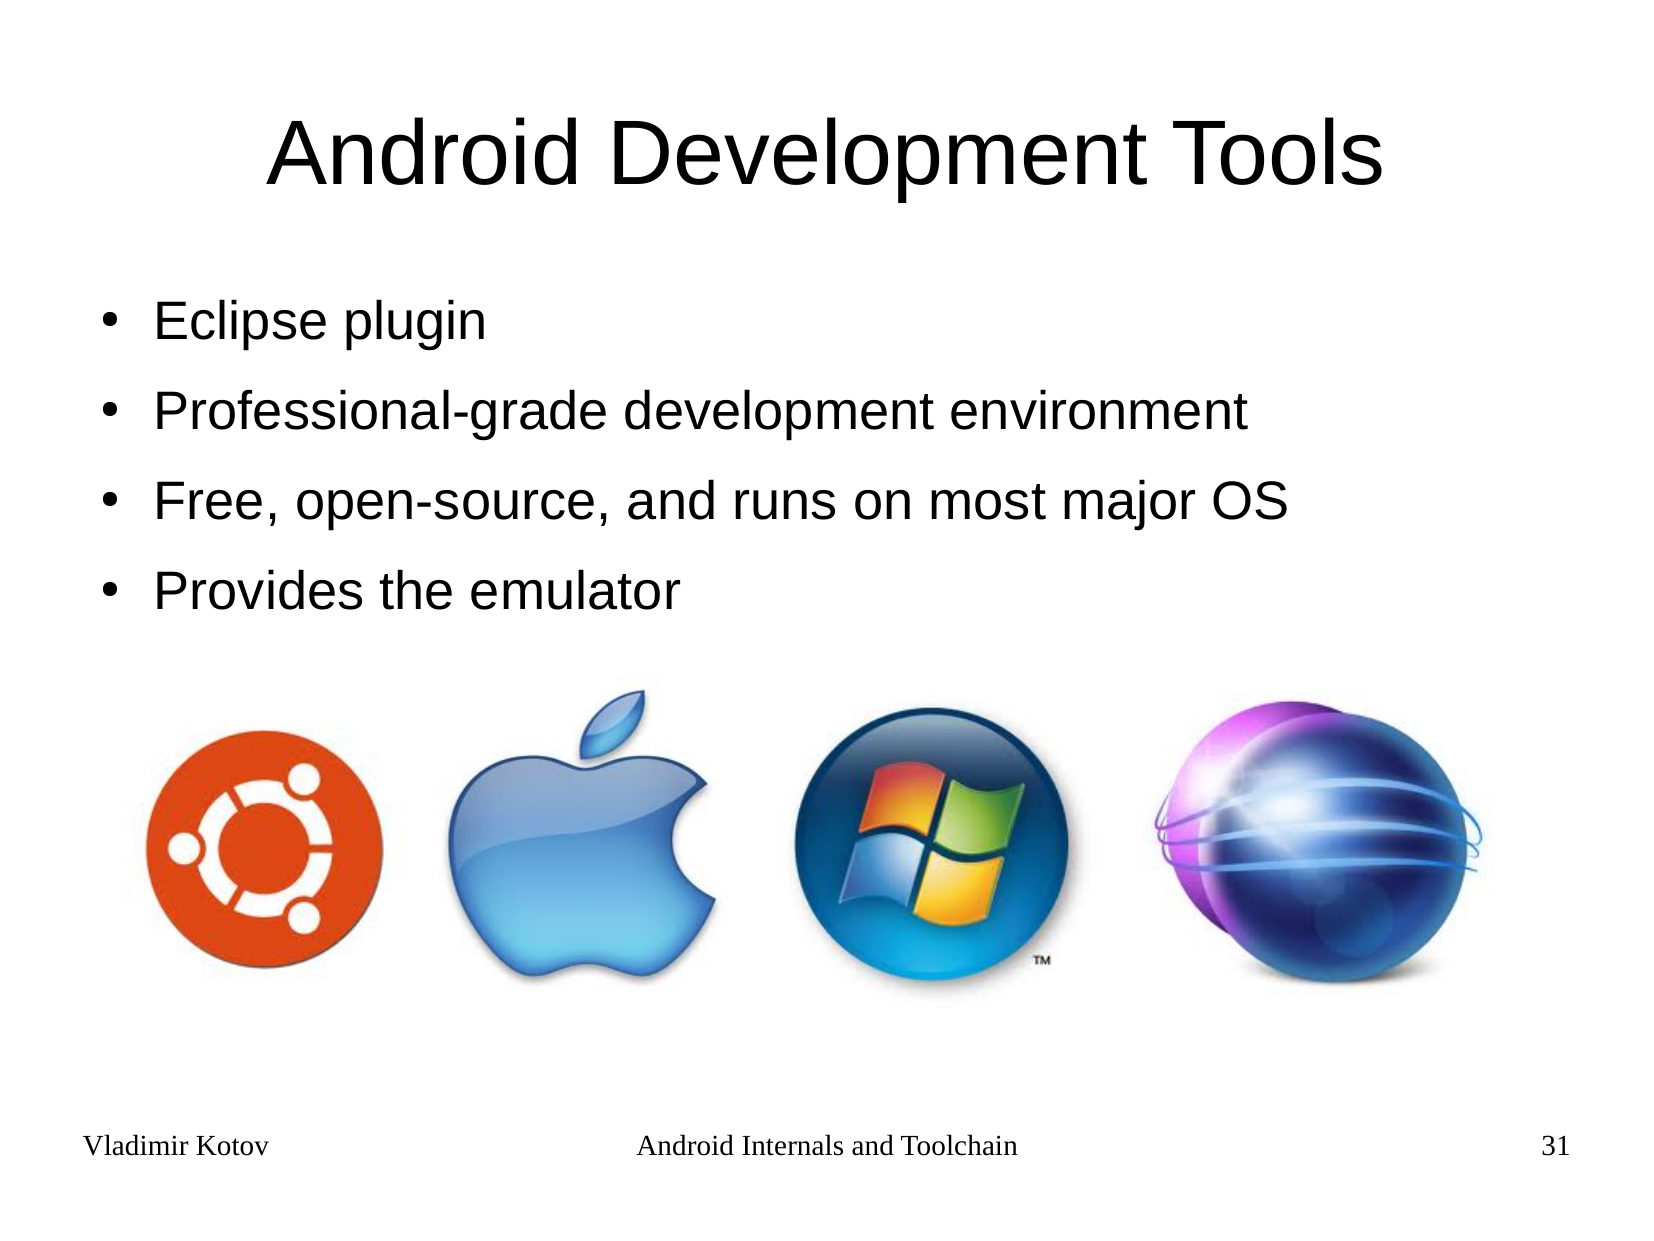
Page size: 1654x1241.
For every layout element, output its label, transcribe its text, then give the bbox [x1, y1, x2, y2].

list Eclipse plugin Professional-grade development environment Free, open-source, and runs on most major OS Provides the emulator [82, 290, 1571, 649]
picture [77, 678, 728, 1018]
title Android Development Tools [82, 56, 1571, 250]
picture [1142, 669, 1495, 1022]
picture [752, 683, 1114, 1024]
